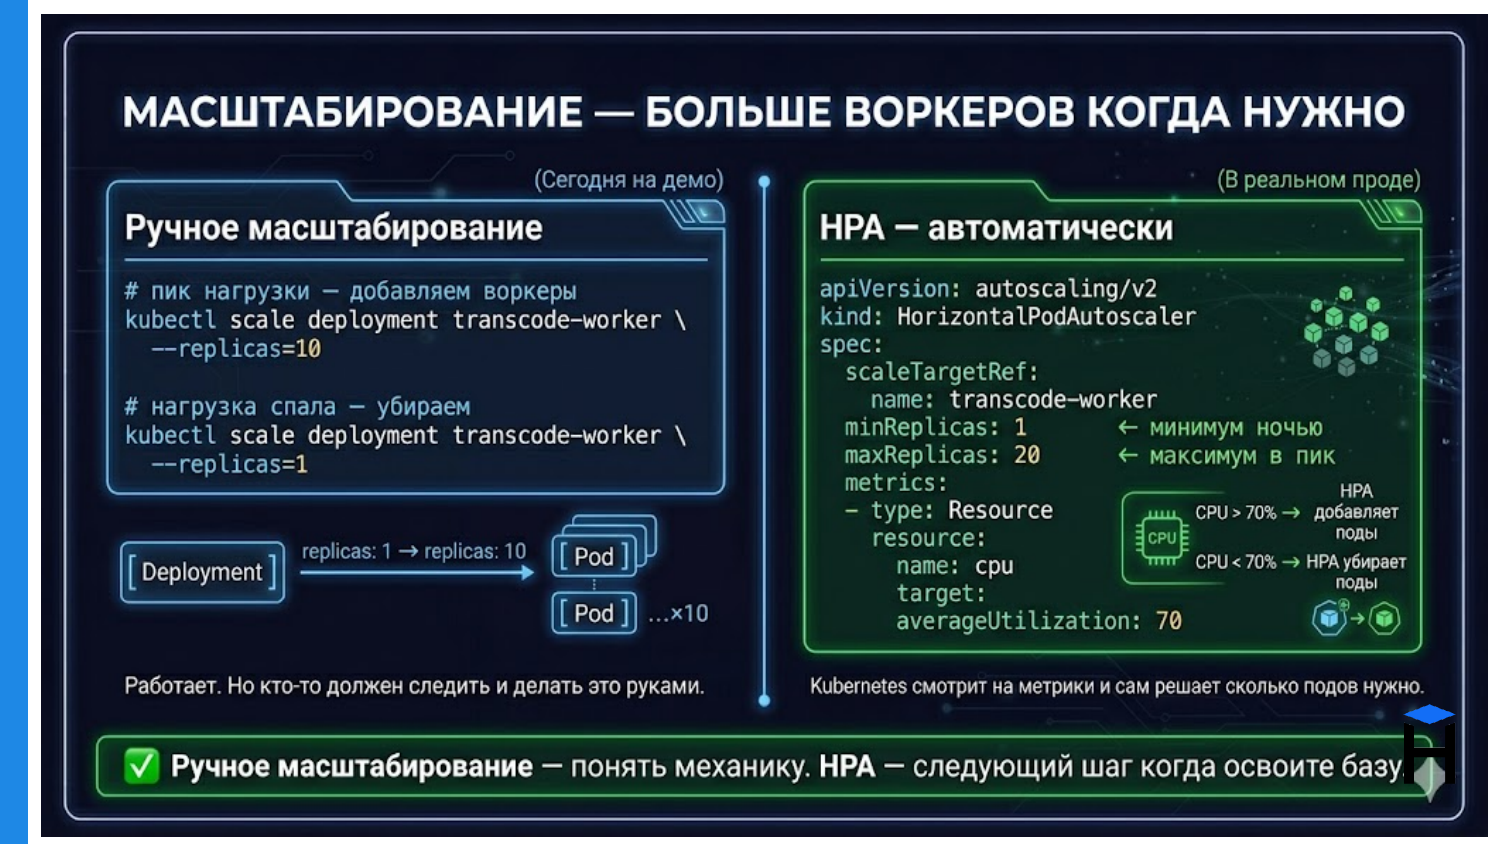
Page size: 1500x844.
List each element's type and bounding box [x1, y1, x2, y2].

picture [41, 14, 1488, 837]
text_box [0, 0, 27, 844]
